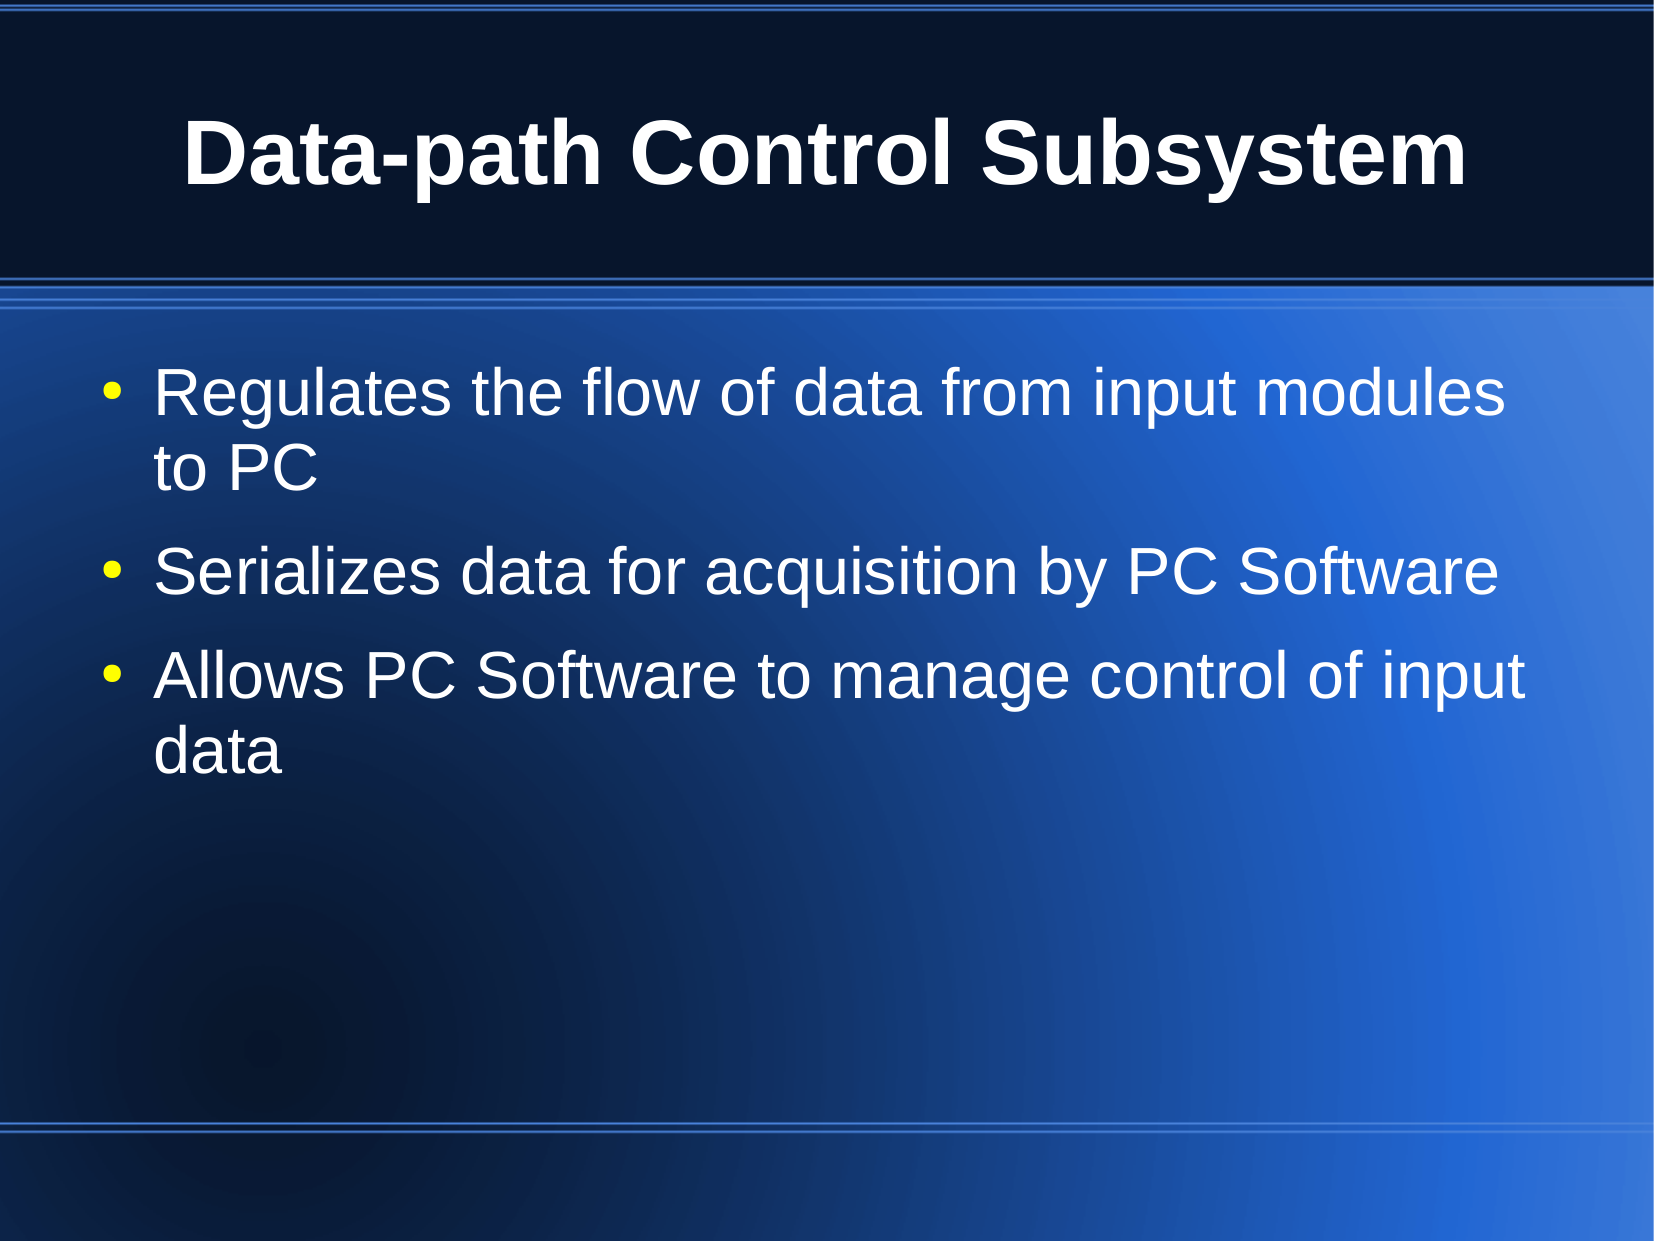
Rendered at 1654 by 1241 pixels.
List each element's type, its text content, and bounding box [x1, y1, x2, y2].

title Data-path Control Subsystem [82, 49, 1571, 257]
list Regulates the flow of data from input modules to PC Serializes data for acquisition by PC Software Allows PC Software to manage control of input data [82, 355, 1571, 1058]
picture [0, 0, 1654, 1241]
